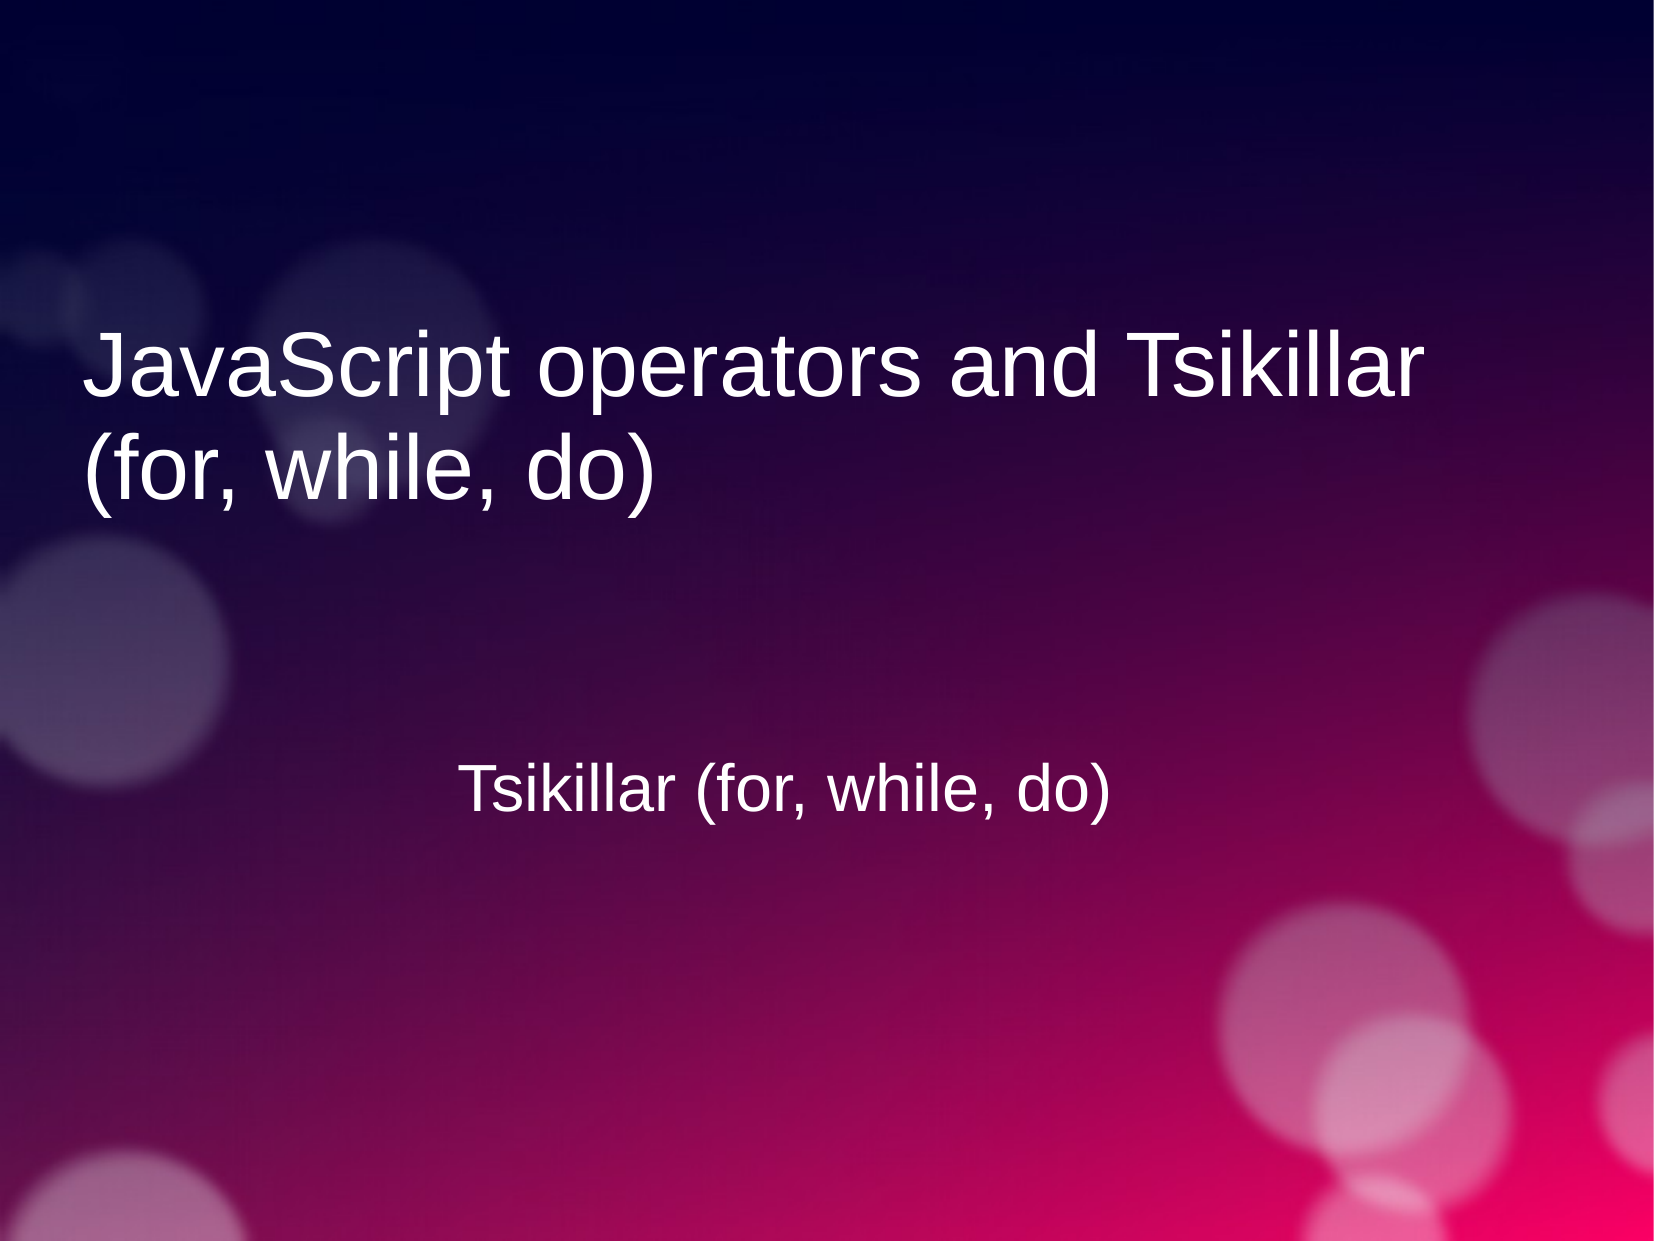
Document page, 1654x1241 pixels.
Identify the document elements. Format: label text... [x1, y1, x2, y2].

subtitle Tsikillar (for, while, do) [82, 566, 1571, 1010]
title JavaScript operators and Tsikillar (for, while, do) [82, 312, 1571, 520]
picture [0, 0, 1654, 1241]
